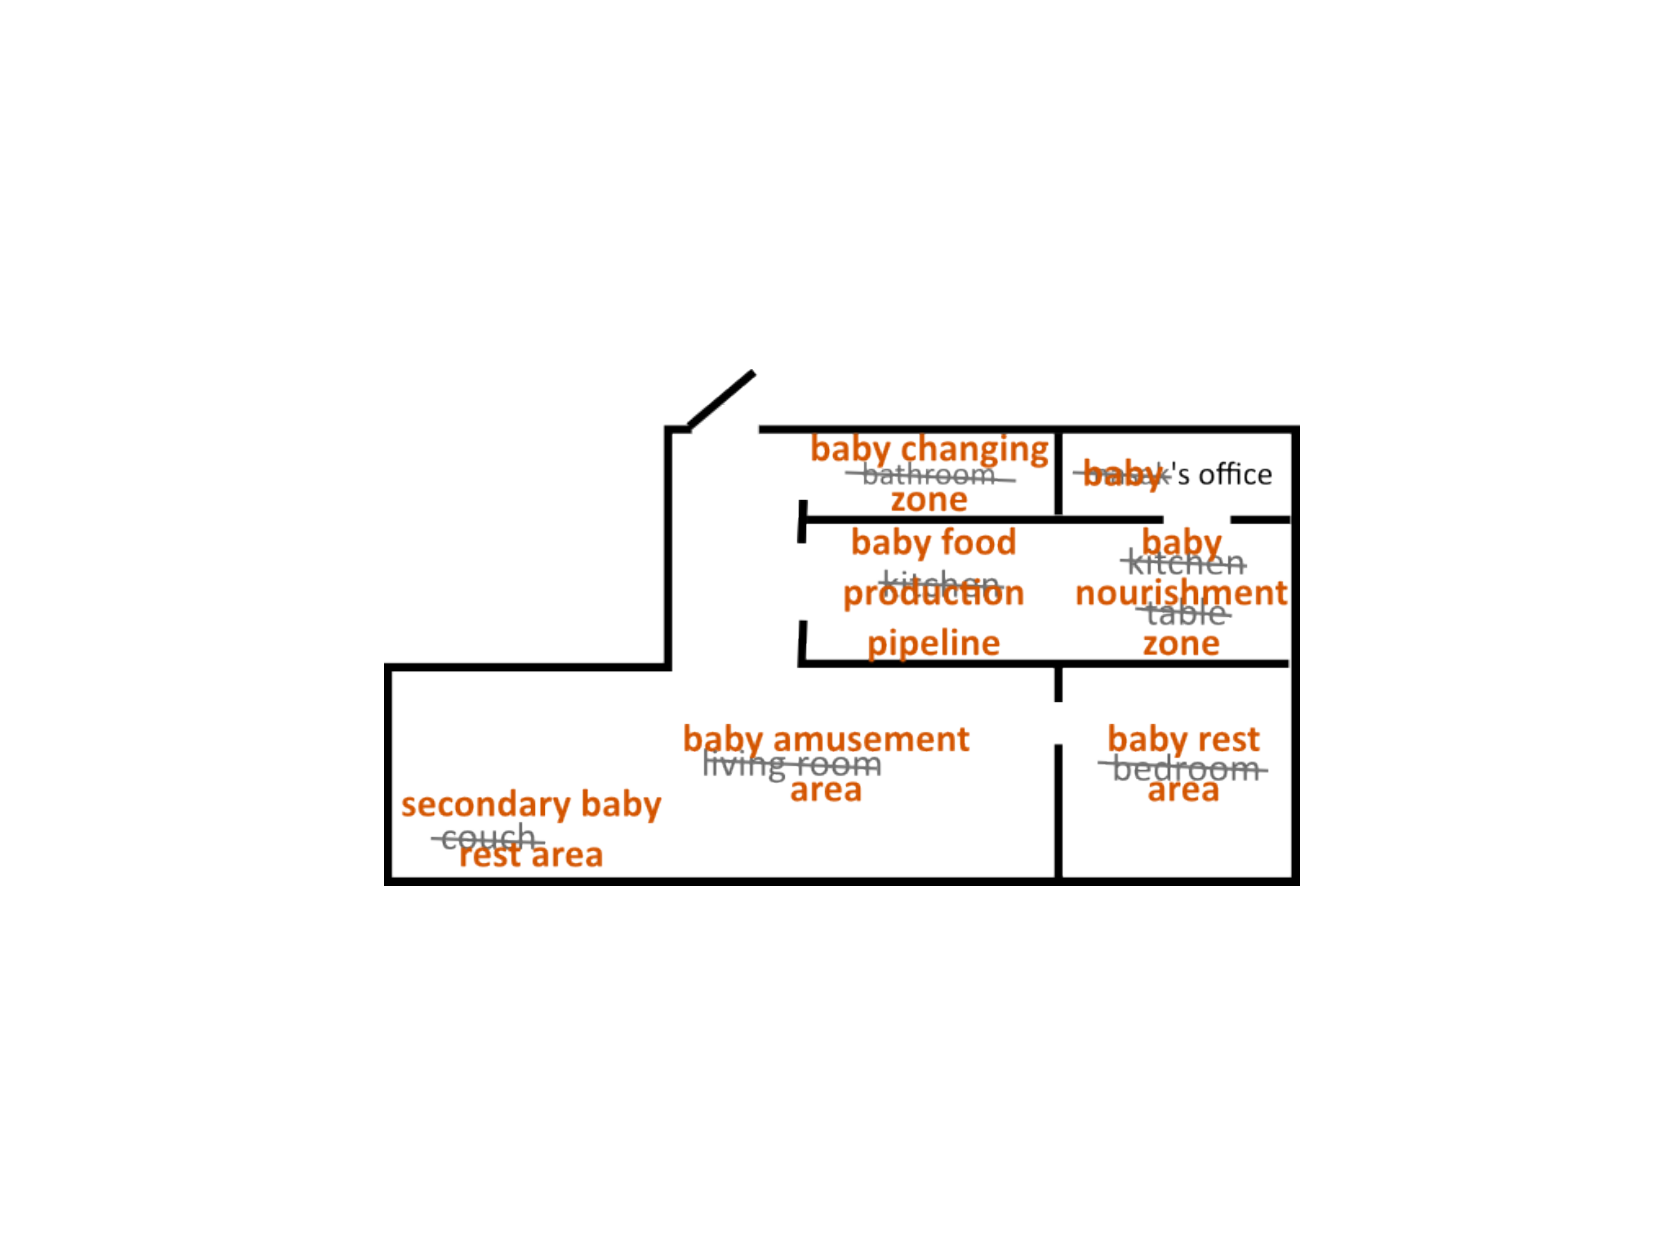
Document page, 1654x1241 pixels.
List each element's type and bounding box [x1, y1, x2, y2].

picture [384, 369, 1300, 886]
